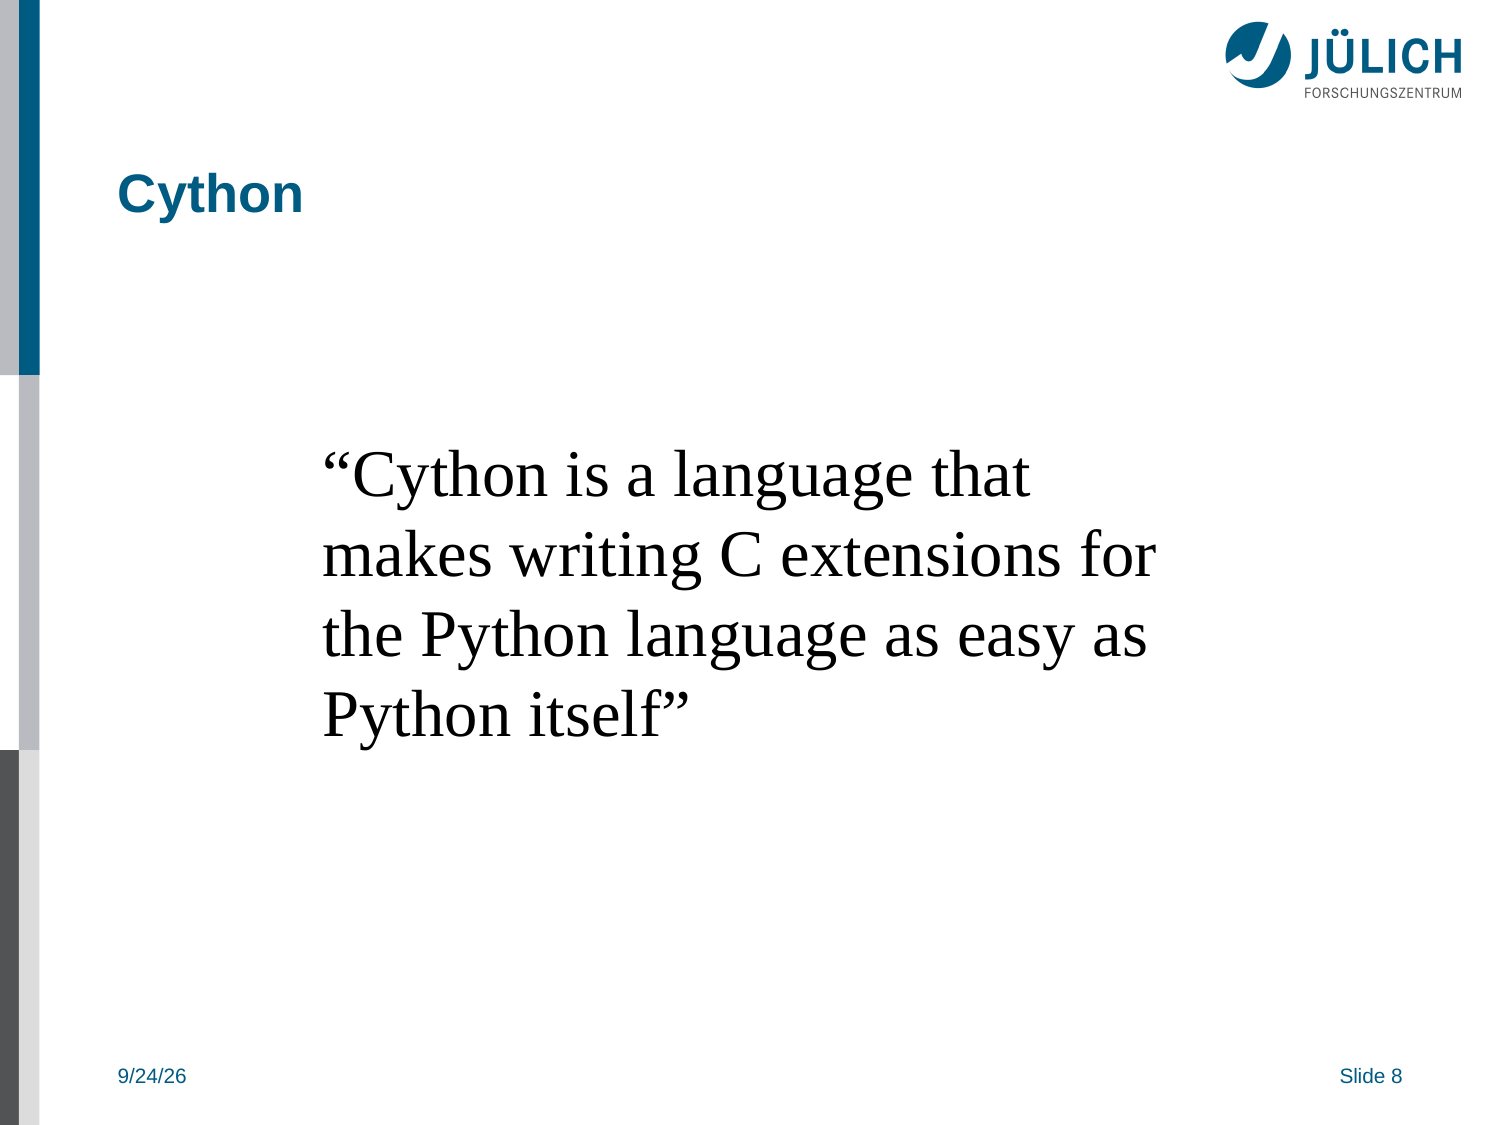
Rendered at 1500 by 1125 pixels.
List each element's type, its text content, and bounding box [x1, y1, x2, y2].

title Cython [117, 99, 1393, 288]
text_box “Cython is a language that makes writing C extensions for the Python language as easy as Python itself” [307, 422, 1193, 757]
picture [1224, 20, 1461, 98]
